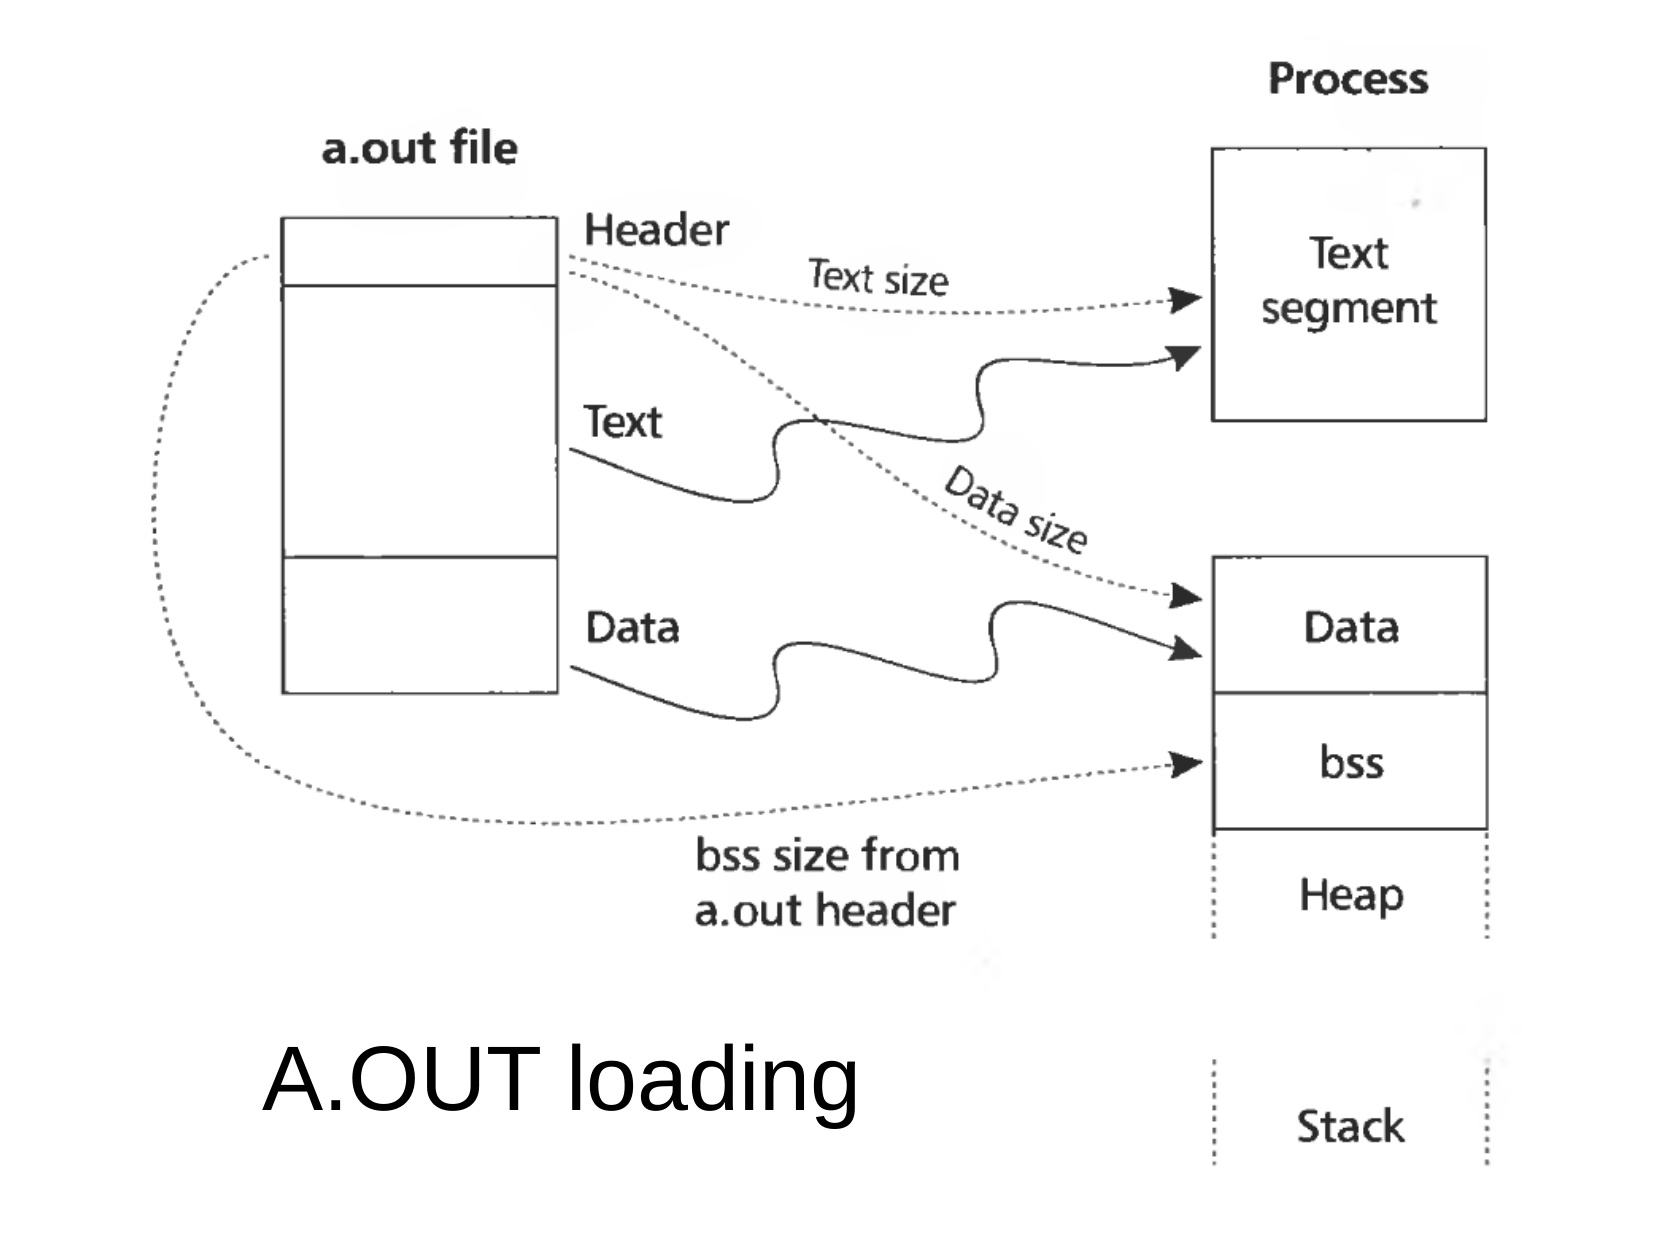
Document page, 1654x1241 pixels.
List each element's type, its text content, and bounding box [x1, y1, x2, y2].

title A.OUT loading [37, 975, 1088, 1183]
picture [112, 35, 1524, 1190]
